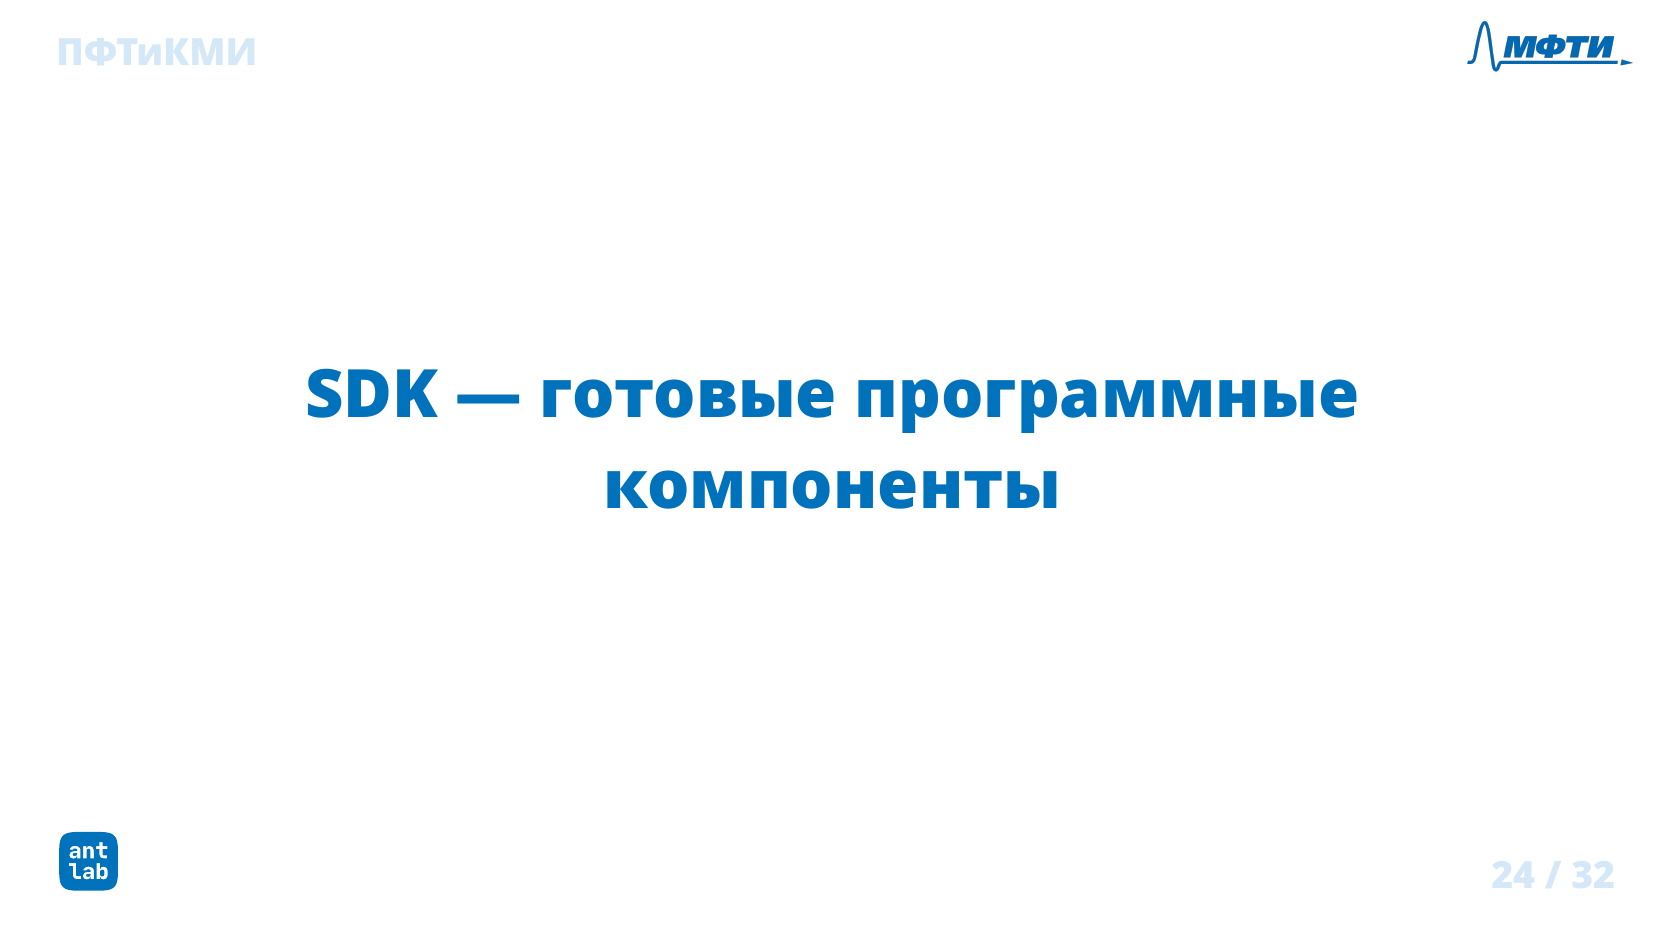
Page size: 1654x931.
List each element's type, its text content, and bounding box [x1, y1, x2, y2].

title SDK — готовые программные компоненты [88, 342, 1577, 532]
picture [1446, 0, 1654, 93]
